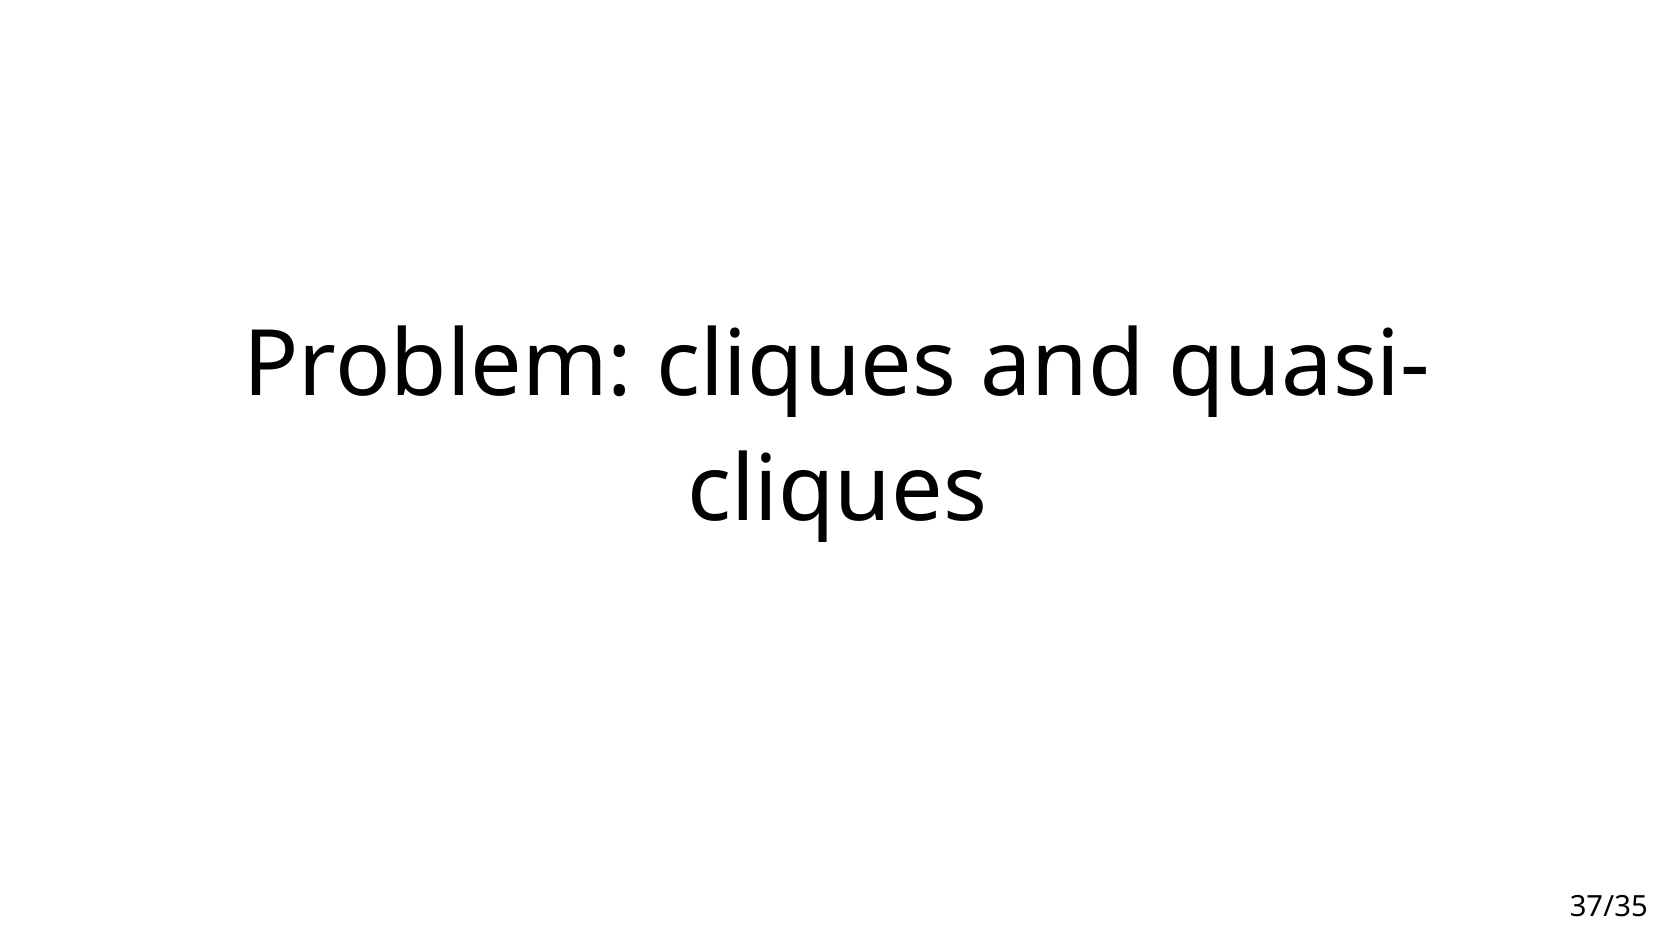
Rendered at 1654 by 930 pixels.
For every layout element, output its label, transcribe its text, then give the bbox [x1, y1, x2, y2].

title Problem: cliques and quasi-cliques [93, 344, 1582, 501]
